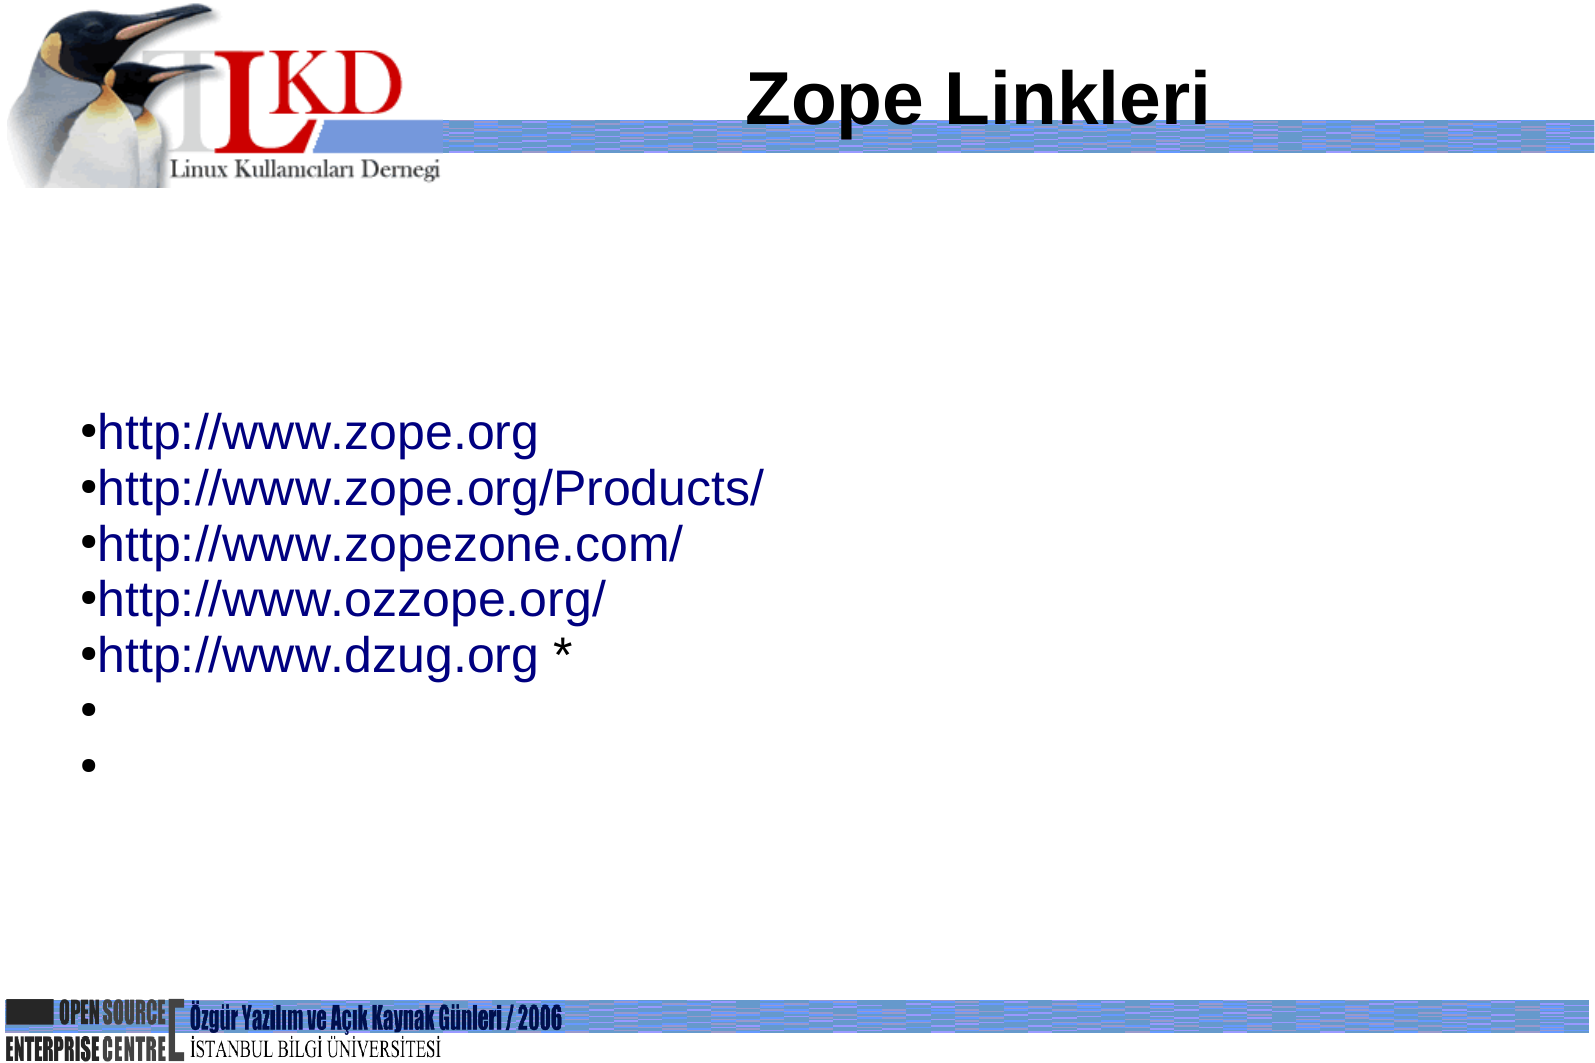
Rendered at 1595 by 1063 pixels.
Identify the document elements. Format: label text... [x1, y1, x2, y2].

text_box [118, 236, 1536, 1004]
subtitle http://www.zope.org http://www.zope.org/Products/ http://www.zopezone.com/ http://www.ozzope.org/ http://www.dzug.org * [79, 256, 118, 943]
title Zope Linkleri [442, 49, 1515, 148]
picture [0, 879, 1589, 1063]
picture [7, 0, 1595, 188]
